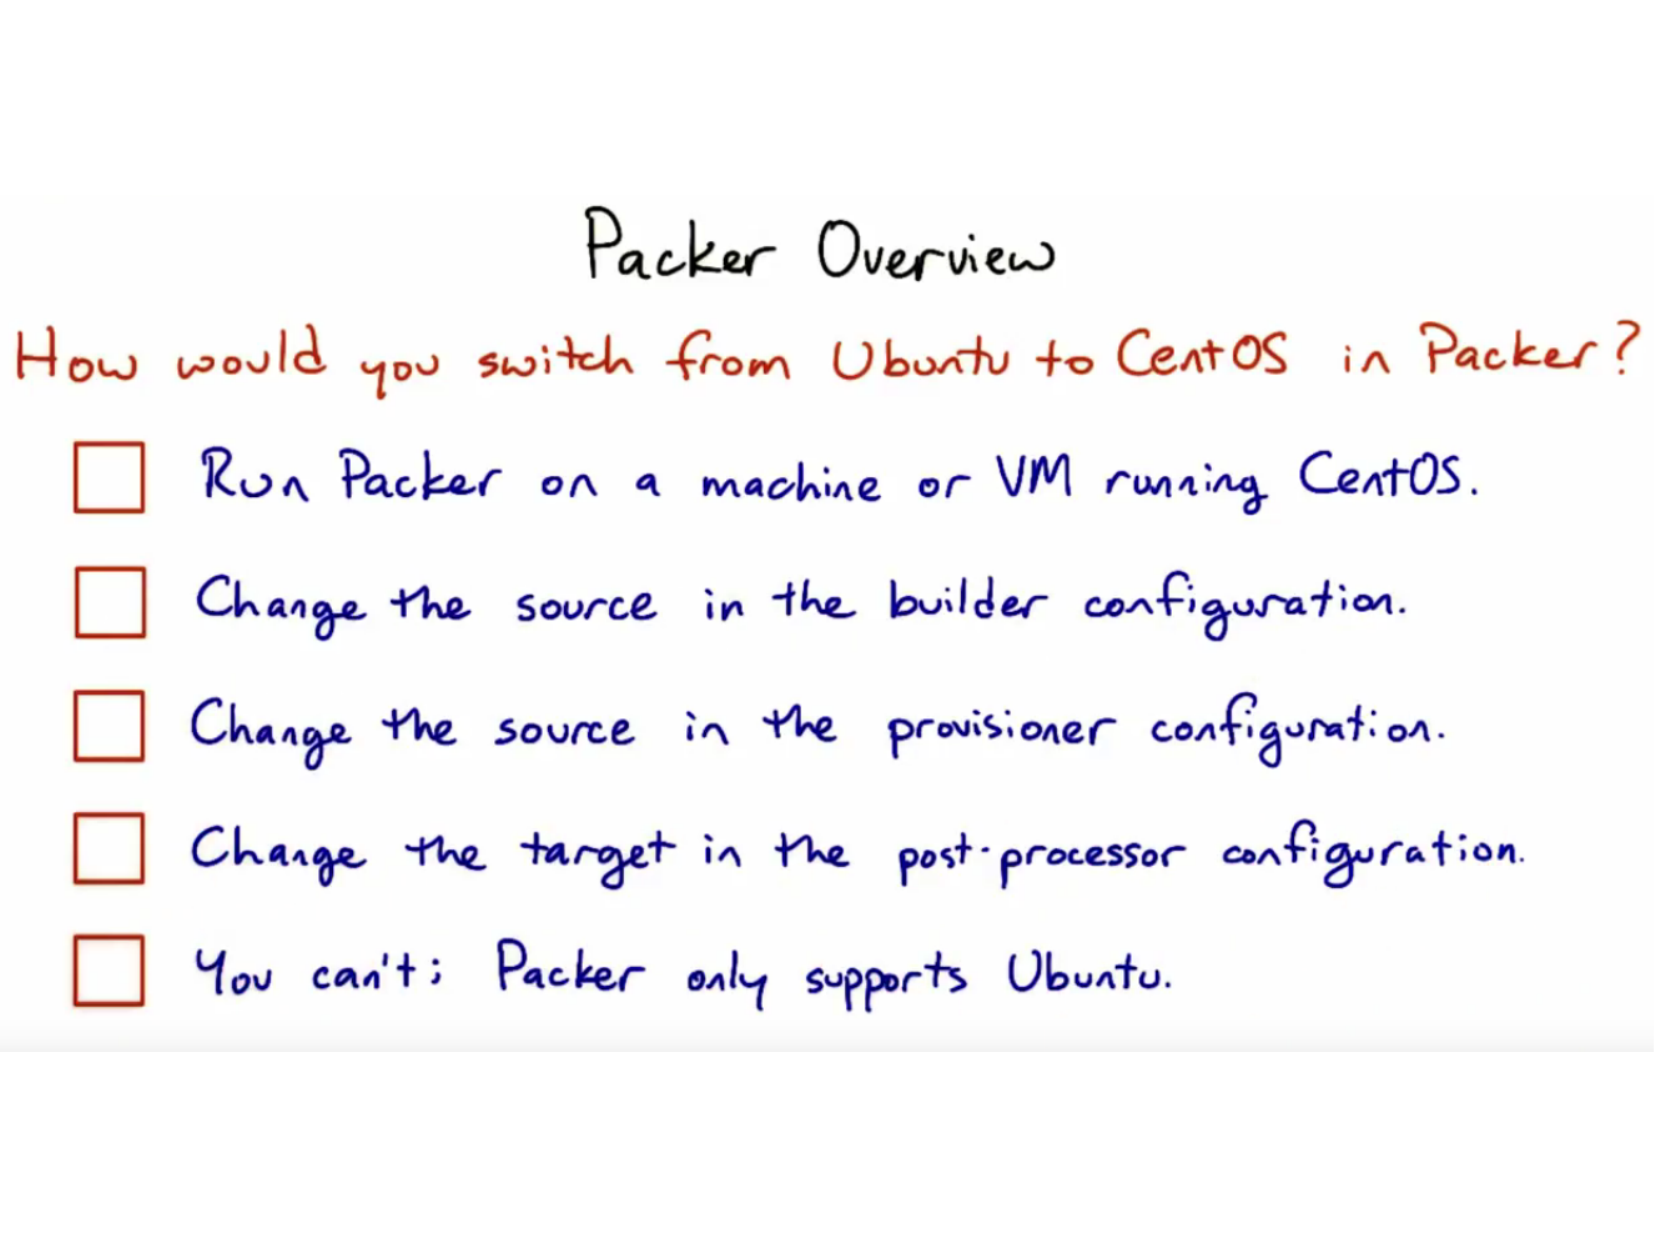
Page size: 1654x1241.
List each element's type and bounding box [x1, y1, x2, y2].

picture [0, 195, 1654, 1052]
